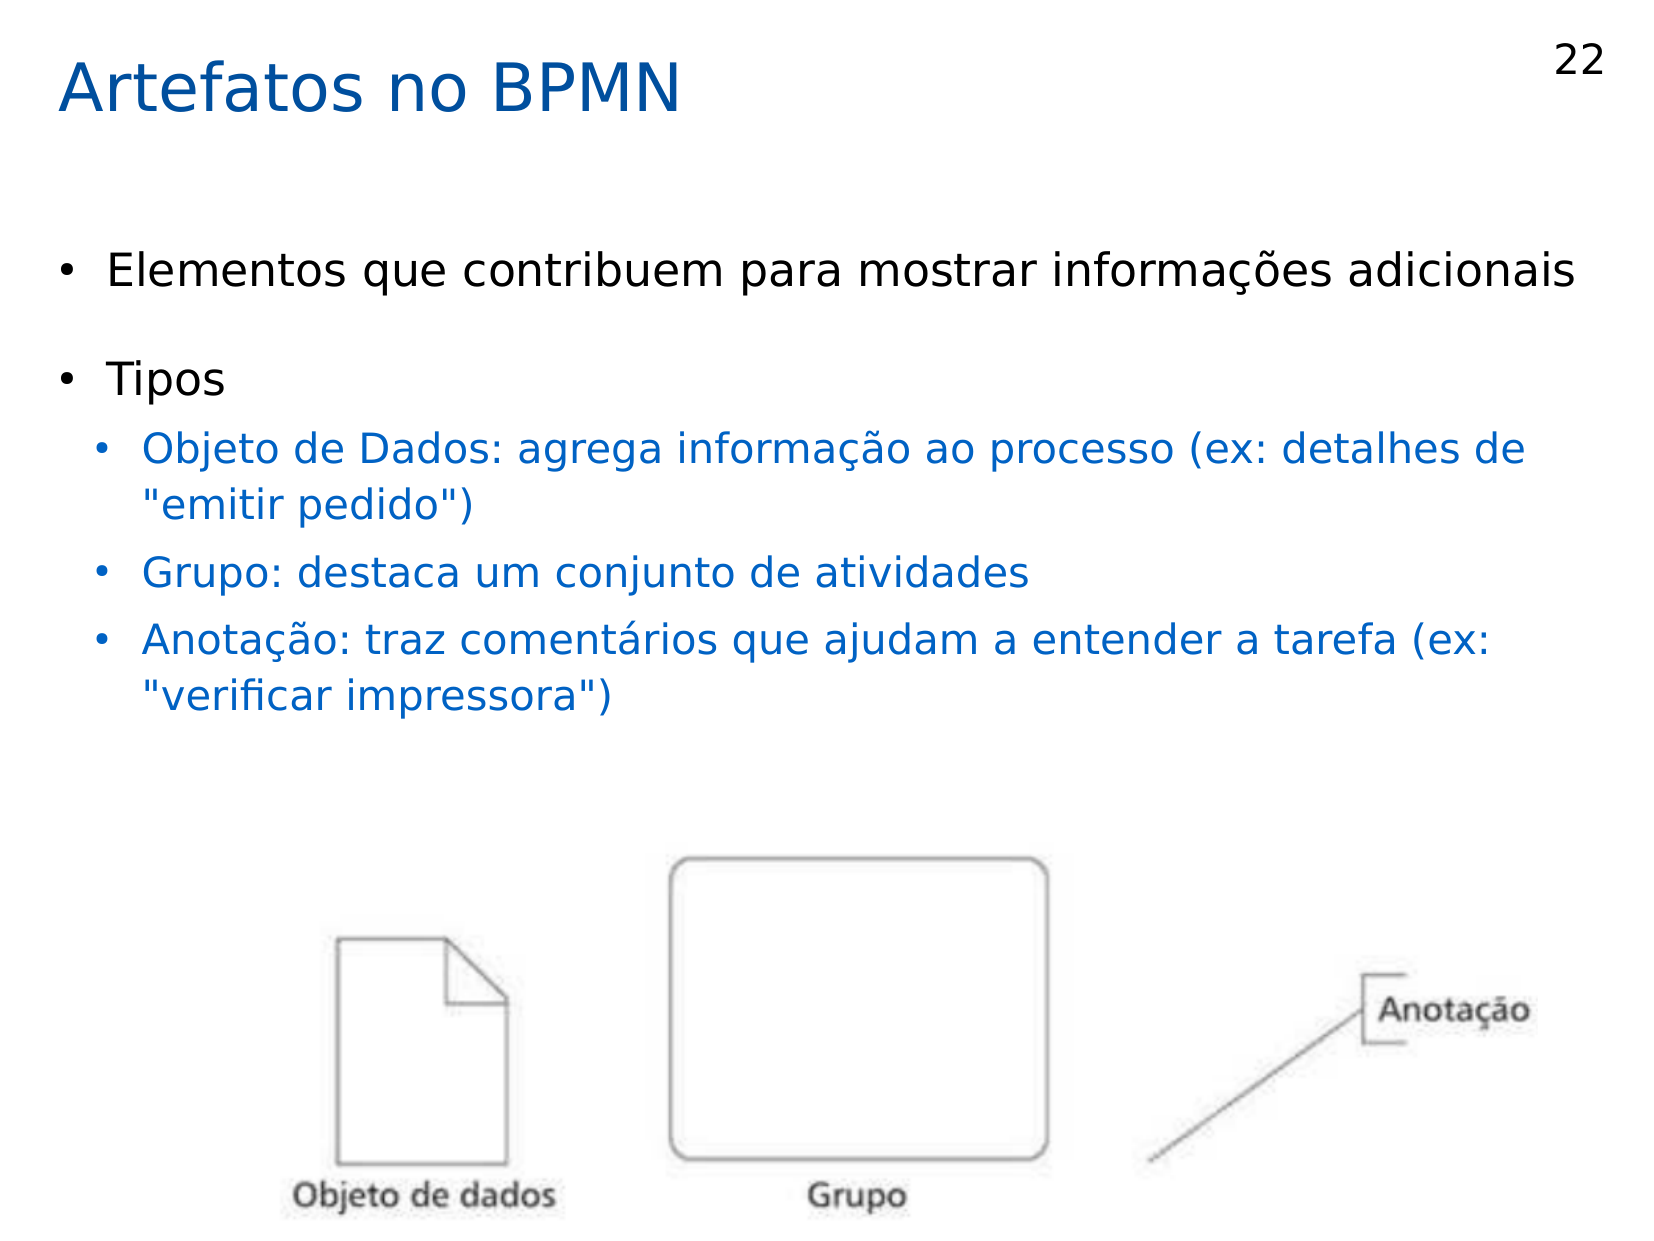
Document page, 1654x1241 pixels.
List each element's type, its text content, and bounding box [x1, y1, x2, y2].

picture [279, 842, 1538, 1224]
title Artefatos no BPMN [59, 29, 1506, 148]
list Elementos que contribuem para mostrar informações adicionais Tipos Objeto de Dados: agrega informação ao processo (ex: detalhes de "emitir pedido") Grupo: destaca um conjunto de atividades Anotação: traz comentários que ajudam a entender a tarefa (ex: "verificar impressora") [59, 236, 1595, 1211]
